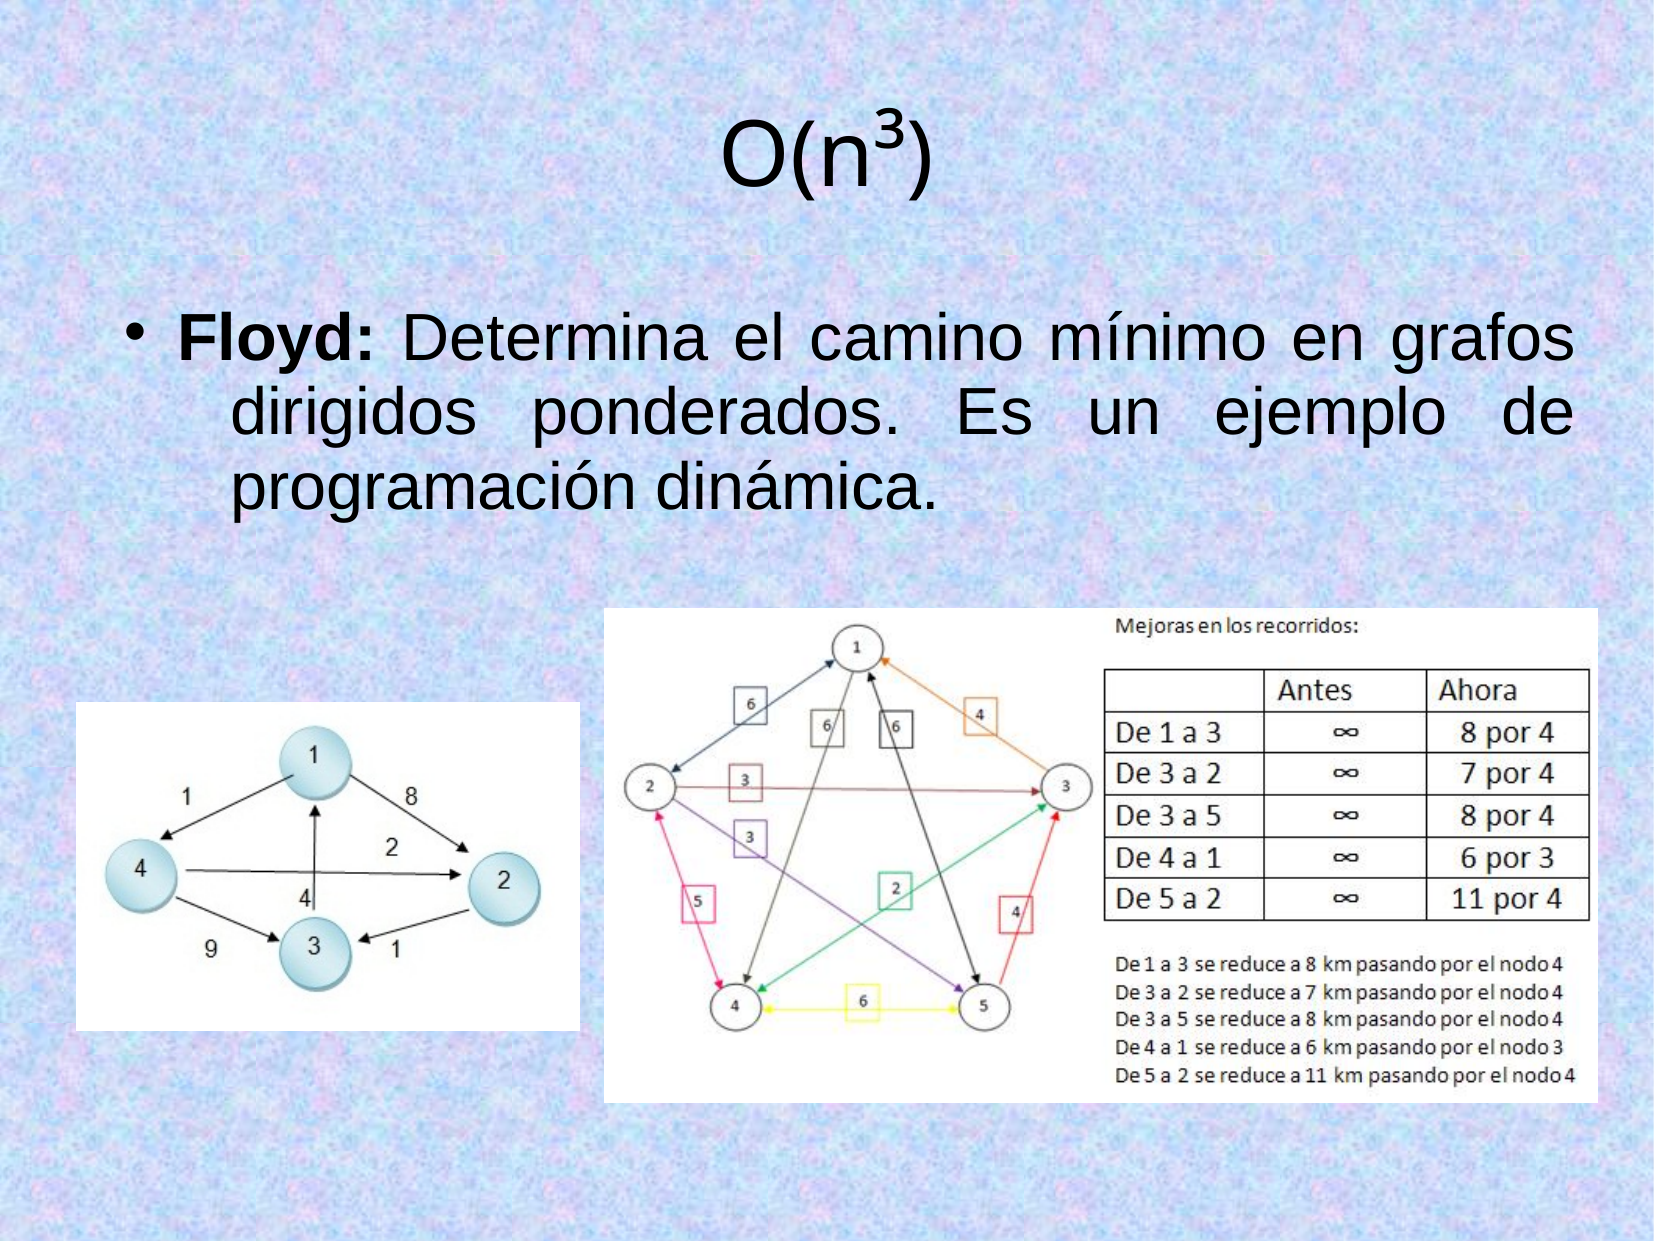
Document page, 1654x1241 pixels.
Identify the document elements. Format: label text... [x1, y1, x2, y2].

picture [76, 702, 580, 1031]
picture [604, 608, 1598, 1103]
list Floyd: Determina el camino mínimo en grafos dirigidos ponderados. Es un ejemplo de programación dinámica. [88, 186, 1577, 906]
title O(n³) [82, 49, 1571, 257]
